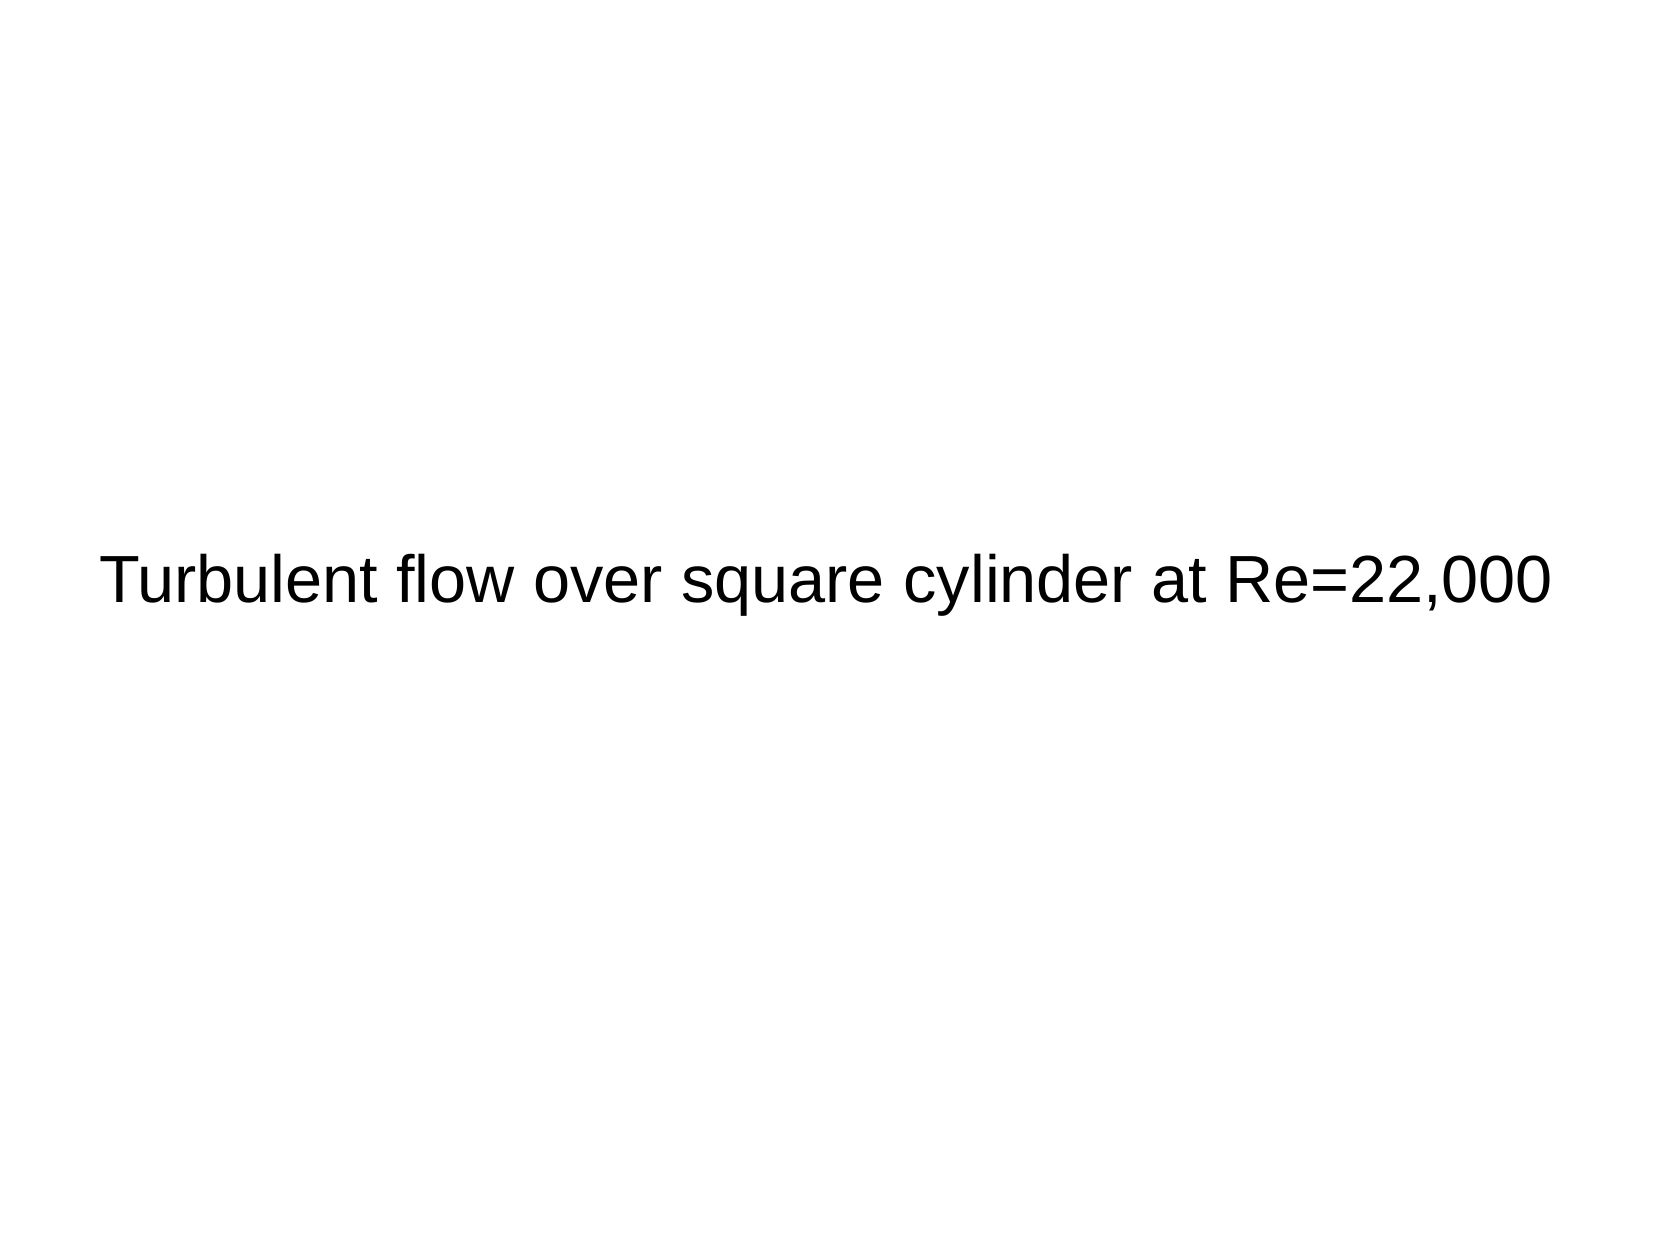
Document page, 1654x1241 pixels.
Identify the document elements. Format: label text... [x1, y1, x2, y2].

subtitle Turbulent flow over square cylinder at Re=22,000 [82, 49, 1571, 1109]
